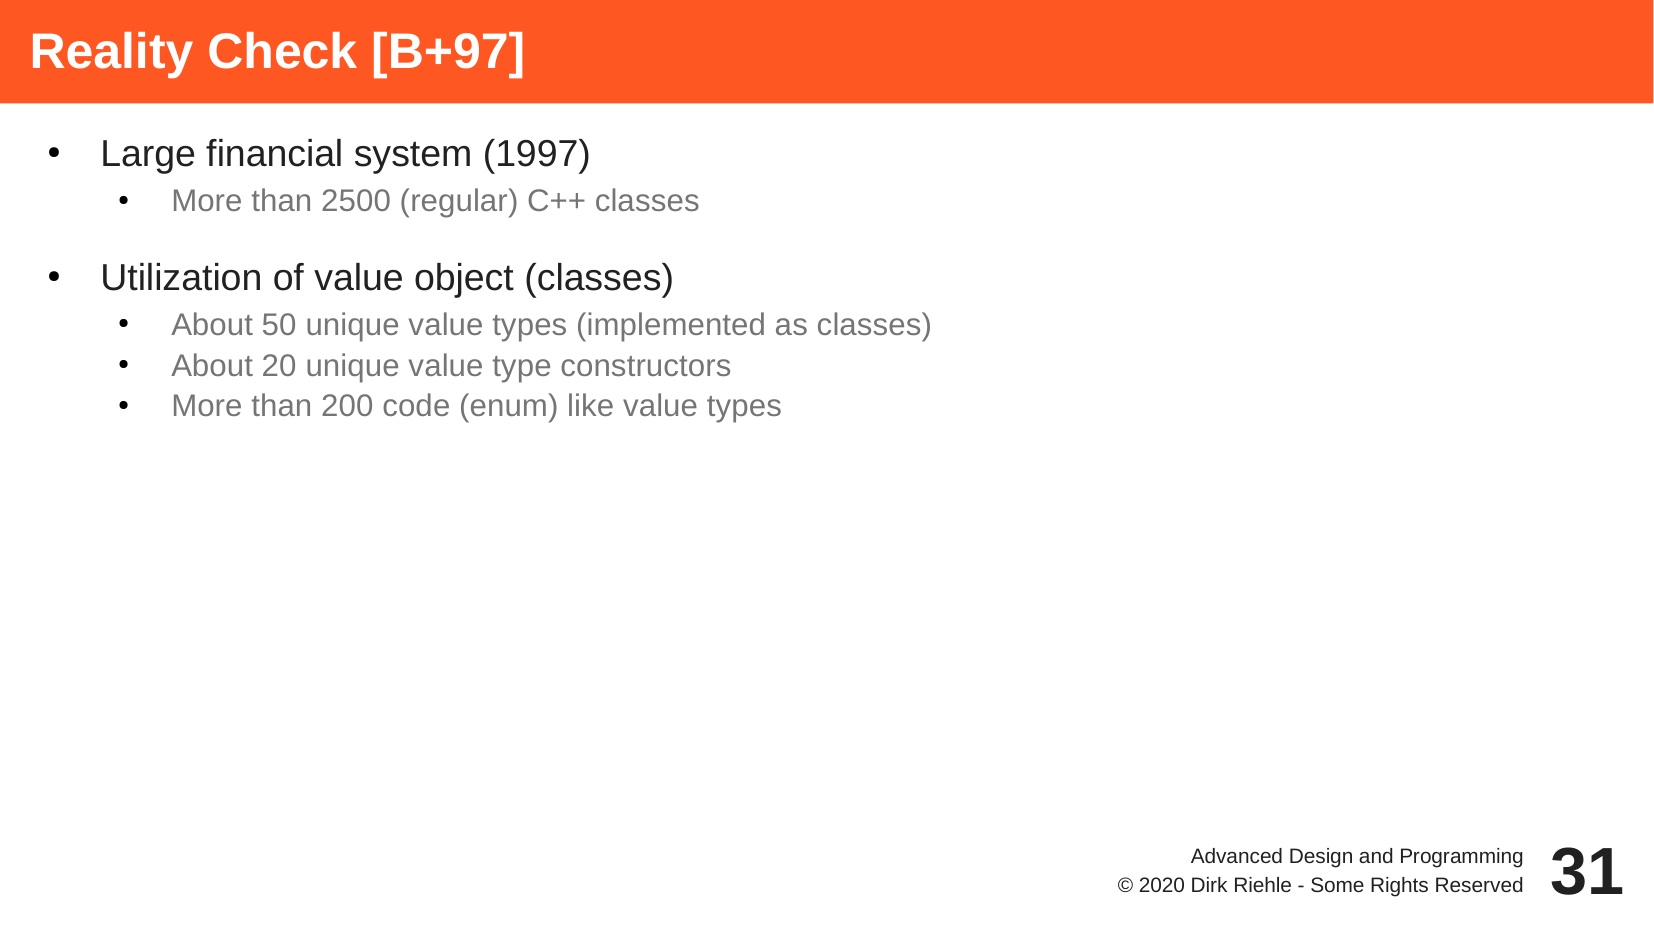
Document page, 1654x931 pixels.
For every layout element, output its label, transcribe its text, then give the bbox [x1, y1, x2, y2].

title Reality Check [B+97] [0, 0, 1654, 104]
list Large financial system (1997) More than 2500 (regular) C++ classes Utilization of value object (classes) About 50 unique value types (implemented as classes) About 20 unique value type constructors More than 200 code (enum) like value types [29, 132, 1625, 813]
